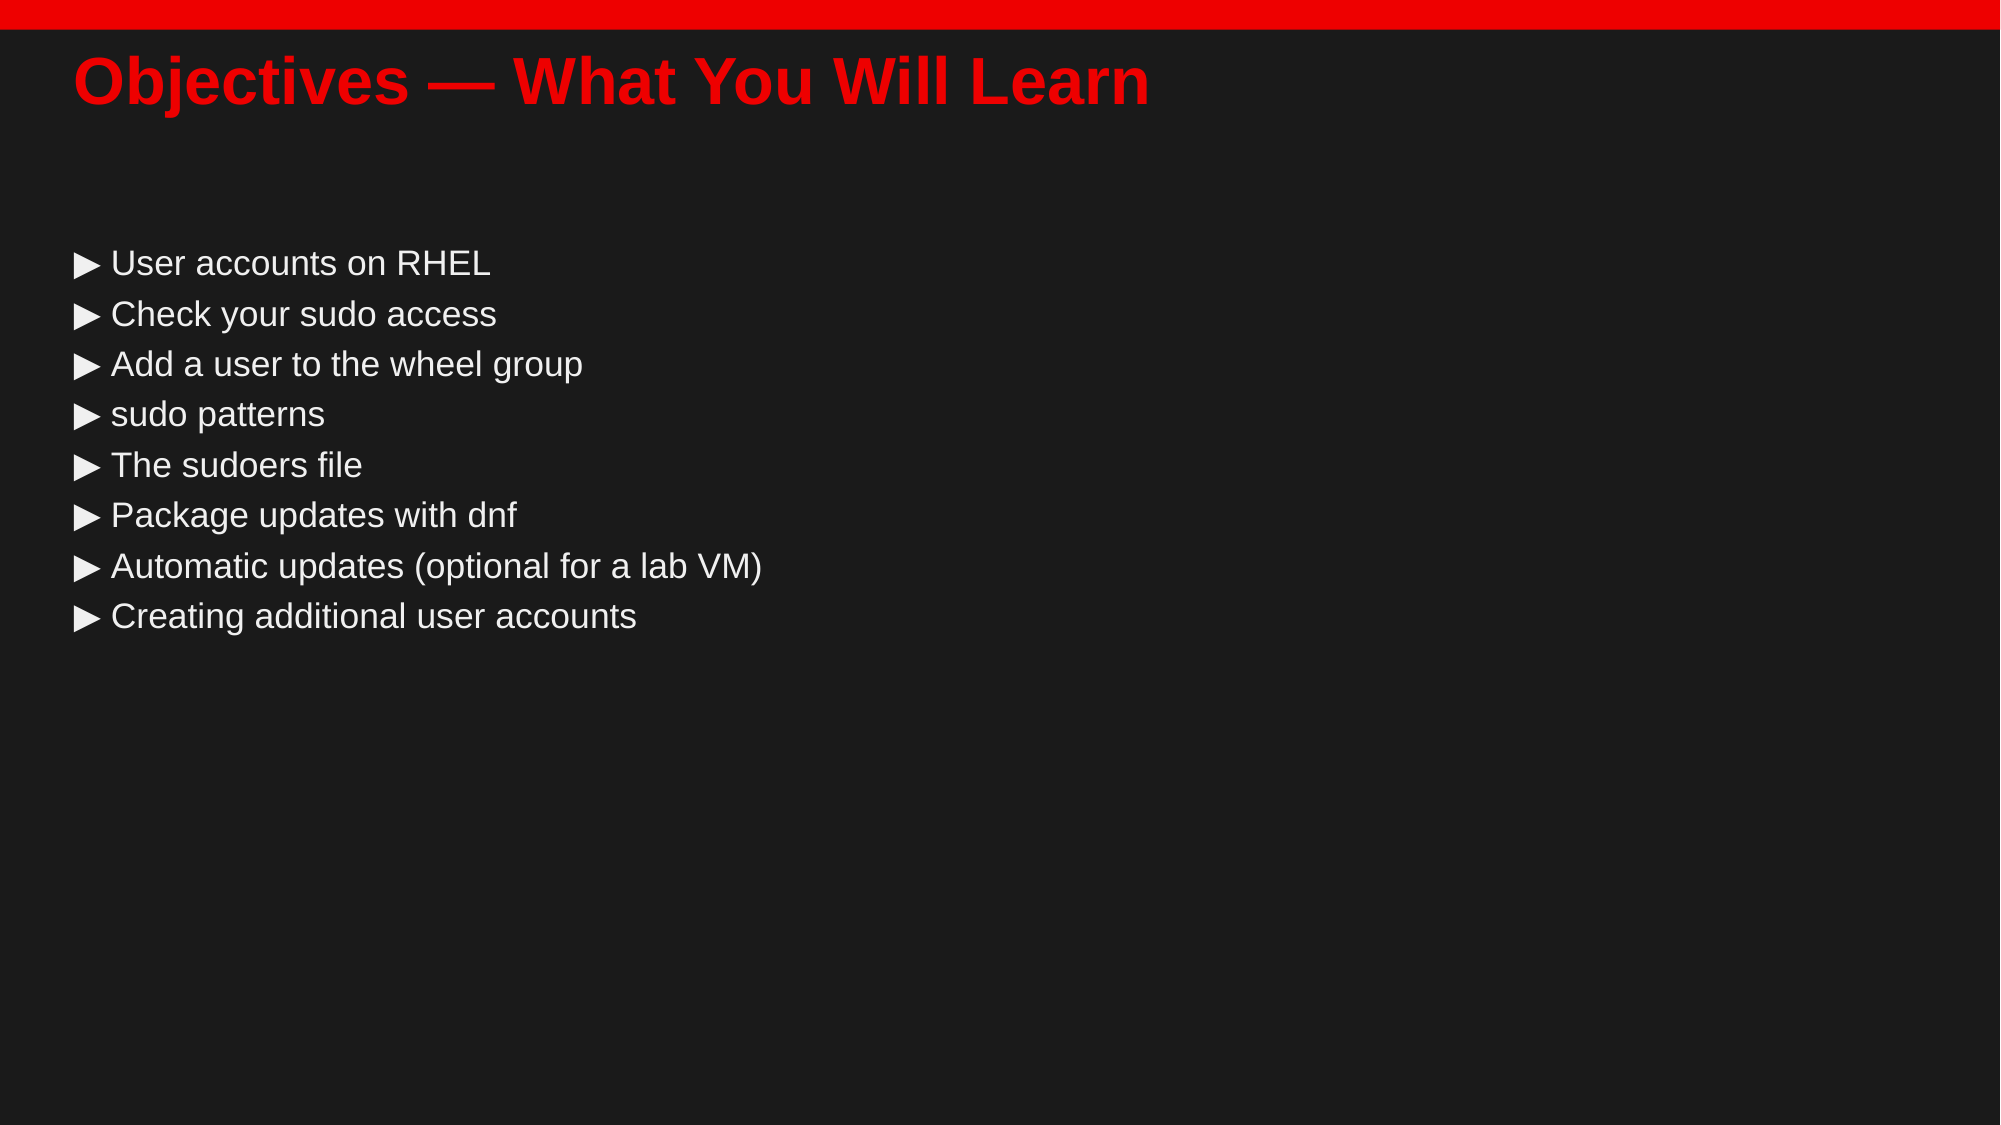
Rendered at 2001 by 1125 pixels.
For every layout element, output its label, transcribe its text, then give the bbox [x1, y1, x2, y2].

text_box [0, 0, 2001, 30]
text_box Objectives — What You Will Learn [59, 36, 1942, 208]
text_box ▶ User accounts on RHEL ▶ Check your sudo access ▶ Add a user to the wheel group ▶ sudo patterns ▶ The sudoers file ▶ Package updates with dnf ▶ Automatic updates (optional for a lab VM) ▶ Creating additional user accounts [59, 236, 1942, 1037]
